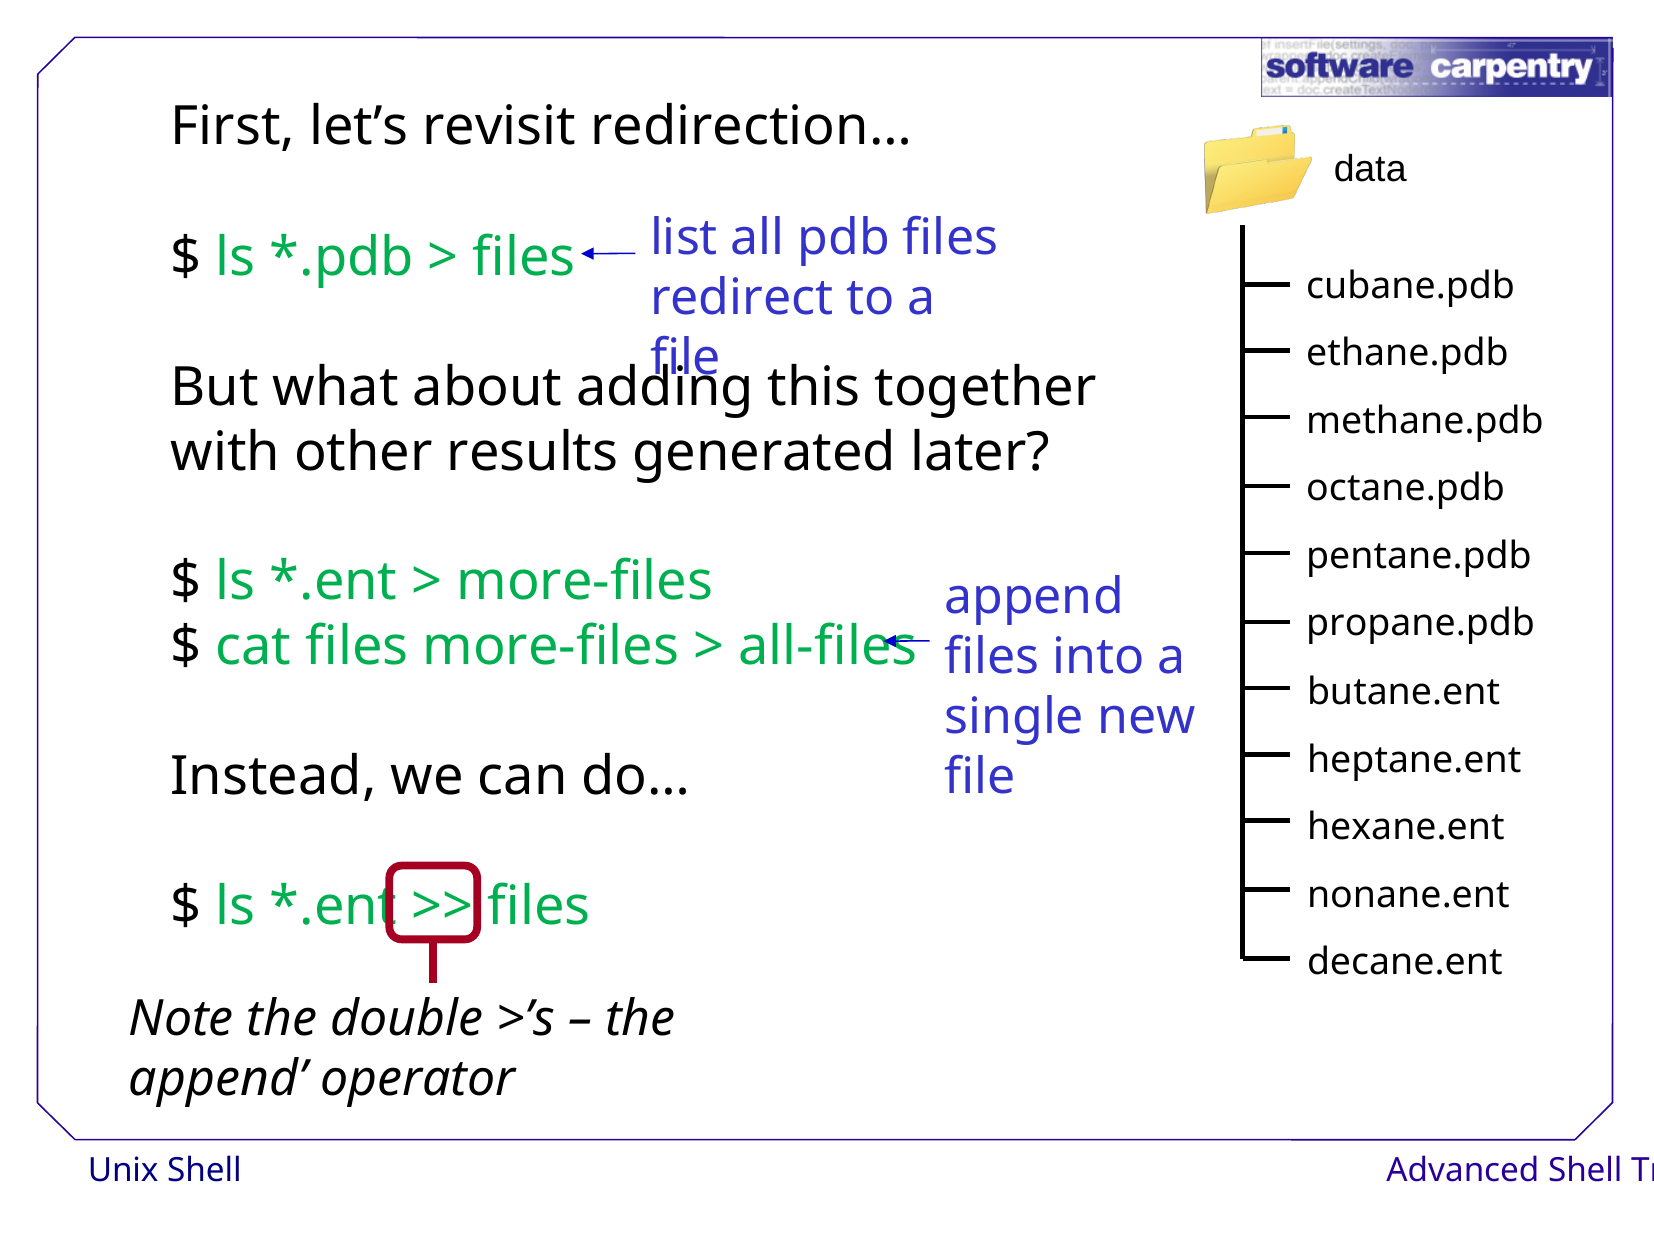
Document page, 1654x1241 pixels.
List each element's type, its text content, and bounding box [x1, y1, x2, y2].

text_box data [1318, 139, 1422, 198]
text_box First, let’s revisit redirection… $ ls *.pdb > files But what about adding this together with other results generated later? $ ls *.ent > more-files $ cat files more-files > all-files Instead, we can do… $ ls *.ent >> files [155, 83, 1224, 944]
text_box cubane.pdb ethane.pdb methane.pdb octane.pdb pentane.pdb propane.pdb [1291, 230, 1559, 652]
picture [1200, 111, 1316, 227]
text_box list all pdb files redirect to a file [635, 196, 1026, 339]
text_box Note the double >’s – the append’ operator [114, 978, 789, 1114]
text_box butane.ent heptane.ent hexane.ent nonane.ent decane.ent [1292, 637, 1537, 991]
text_box First, let’s revisit redirection… $ ls *.pdb > files But what about adding this together with other results generated later? $ ls *.ent > more-files $ cat files more-files > all-files Instead, we can do… $ ls *.ent >> files [394, 870, 473, 935]
picture [1261, 39, 1613, 97]
text_box append files into a single new file [929, 555, 1234, 727]
